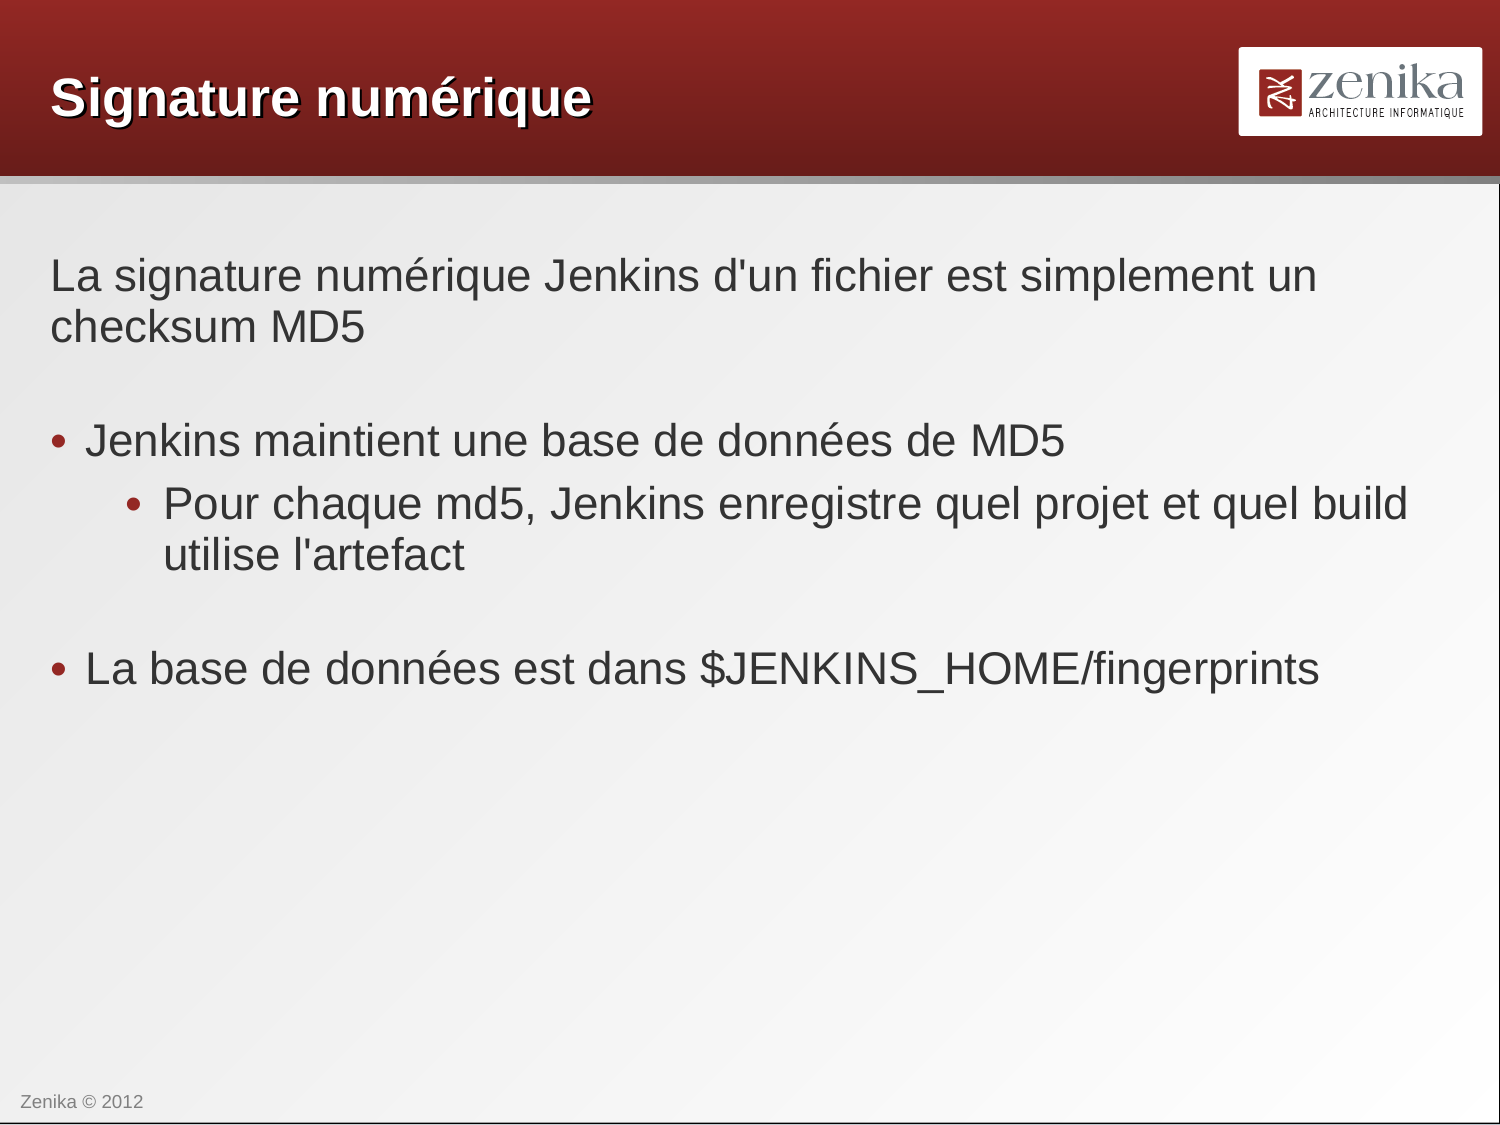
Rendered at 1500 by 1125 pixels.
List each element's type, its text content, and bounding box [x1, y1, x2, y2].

title Signature numérique [50, 22, 1206, 172]
list La signature numérique Jenkins d'un fichier est simplement un checksum MD5 Jenkins maintient une base de données de MD5 Pour chaque md5, Jenkins enregistre quel projet et quel build utilise l'artefact La base de données est dans $JENKINS_HOME/fingerprints [50, 249, 1435, 1064]
picture [1257, 58, 1464, 125]
